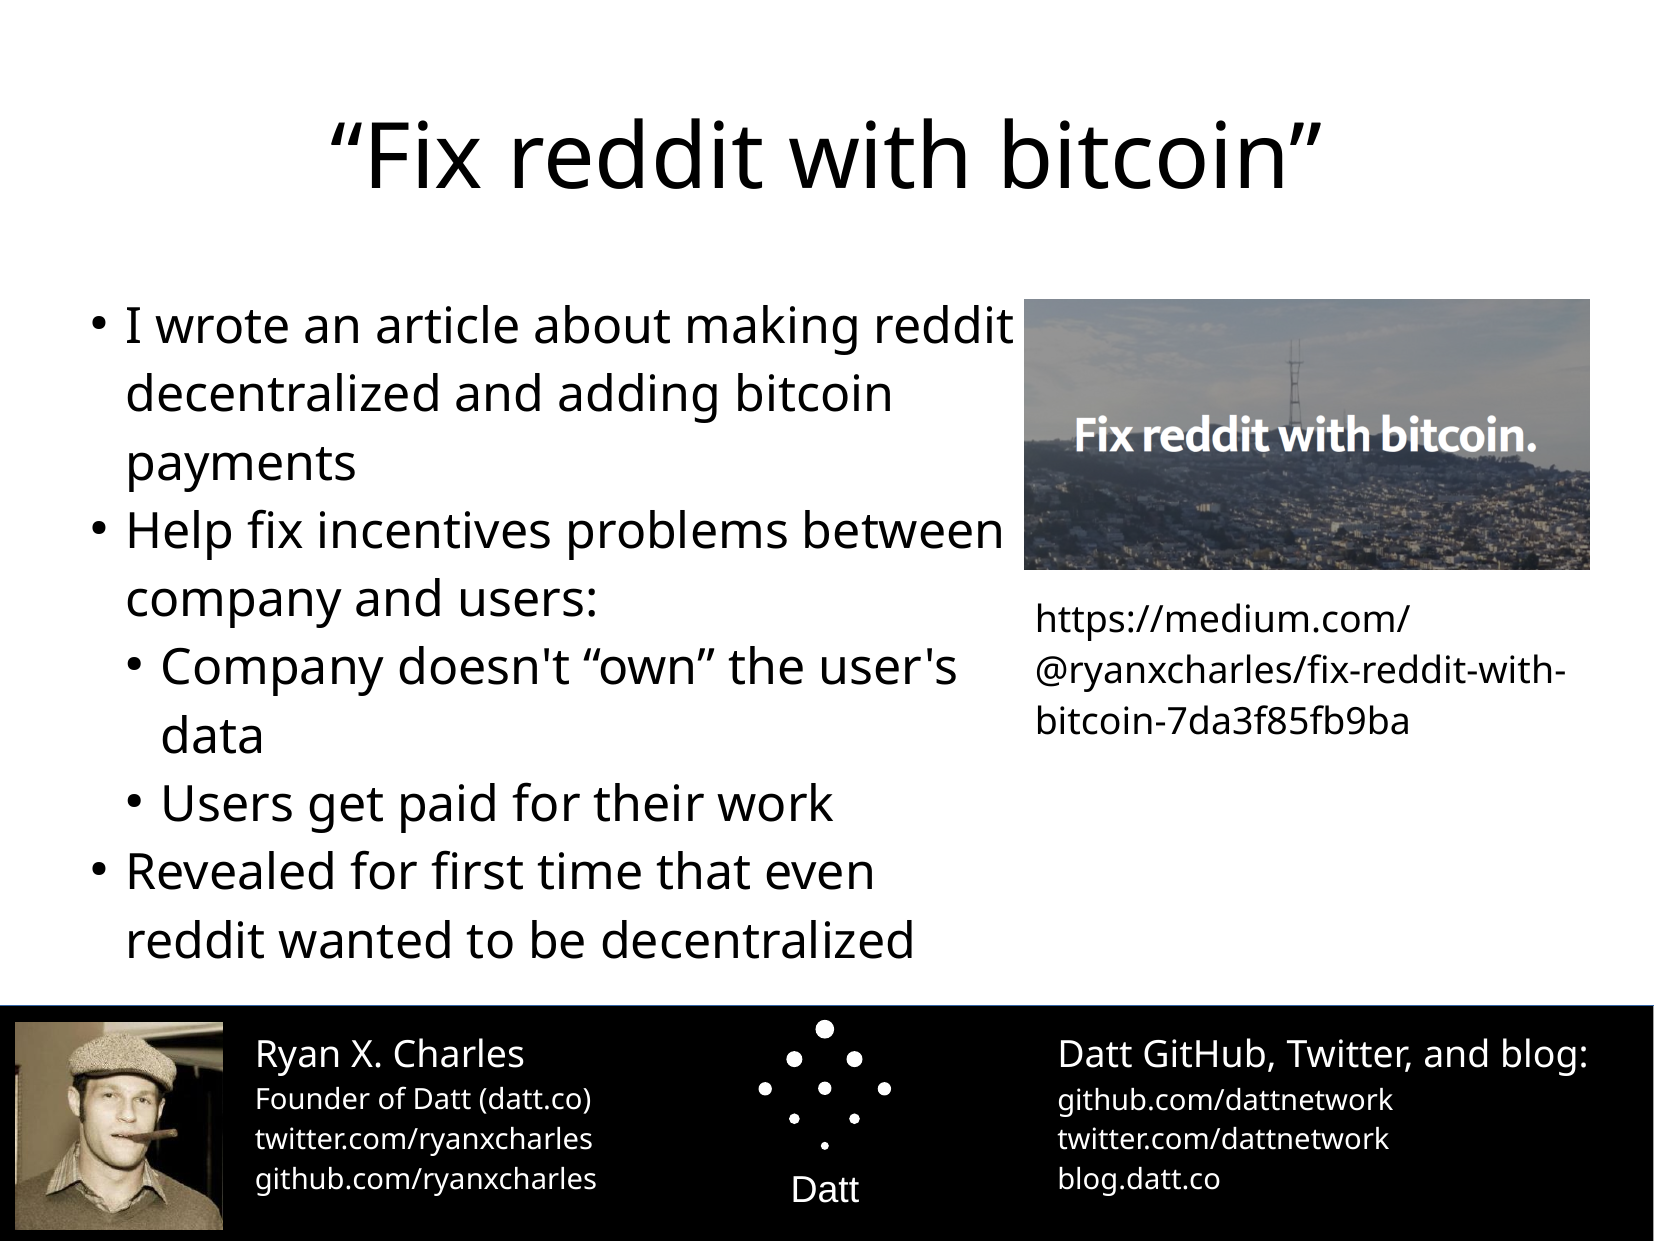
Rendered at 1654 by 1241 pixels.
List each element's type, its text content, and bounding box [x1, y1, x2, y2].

text_box Ryan X. Charles Founder of Datt (datt.co) twitter.com/ryanxcharles github.com/ryanxcharles [240, 1020, 976, 1241]
subtitle I wrote an article about making reddit decentralized and adding bitcoin payments Help fix incentives problems between company and users: Company doesn't “own” the user's data Users get paid for their work Revealed for first time that even reddit wanted to be decentralized [90, 290, 1021, 991]
text_box [0, 1005, 1654, 1241]
text_box Datt [735, 1161, 916, 1241]
title “Fix reddit with bitcoin” [82, 49, 1571, 257]
picture [15, 1022, 223, 1231]
text_box Datt GitHub, Twitter, and blog: github.com/dattnetwork twitter.com/dattnetwork blog.datt.co [1042, 1020, 1654, 1241]
text_box https://medium.com/@ryanxcharles/fix-reddit-with-bitcoin-7da3f85fb9ba [1020, 585, 1606, 754]
picture [757, 1017, 893, 1153]
picture [1024, 299, 1590, 571]
